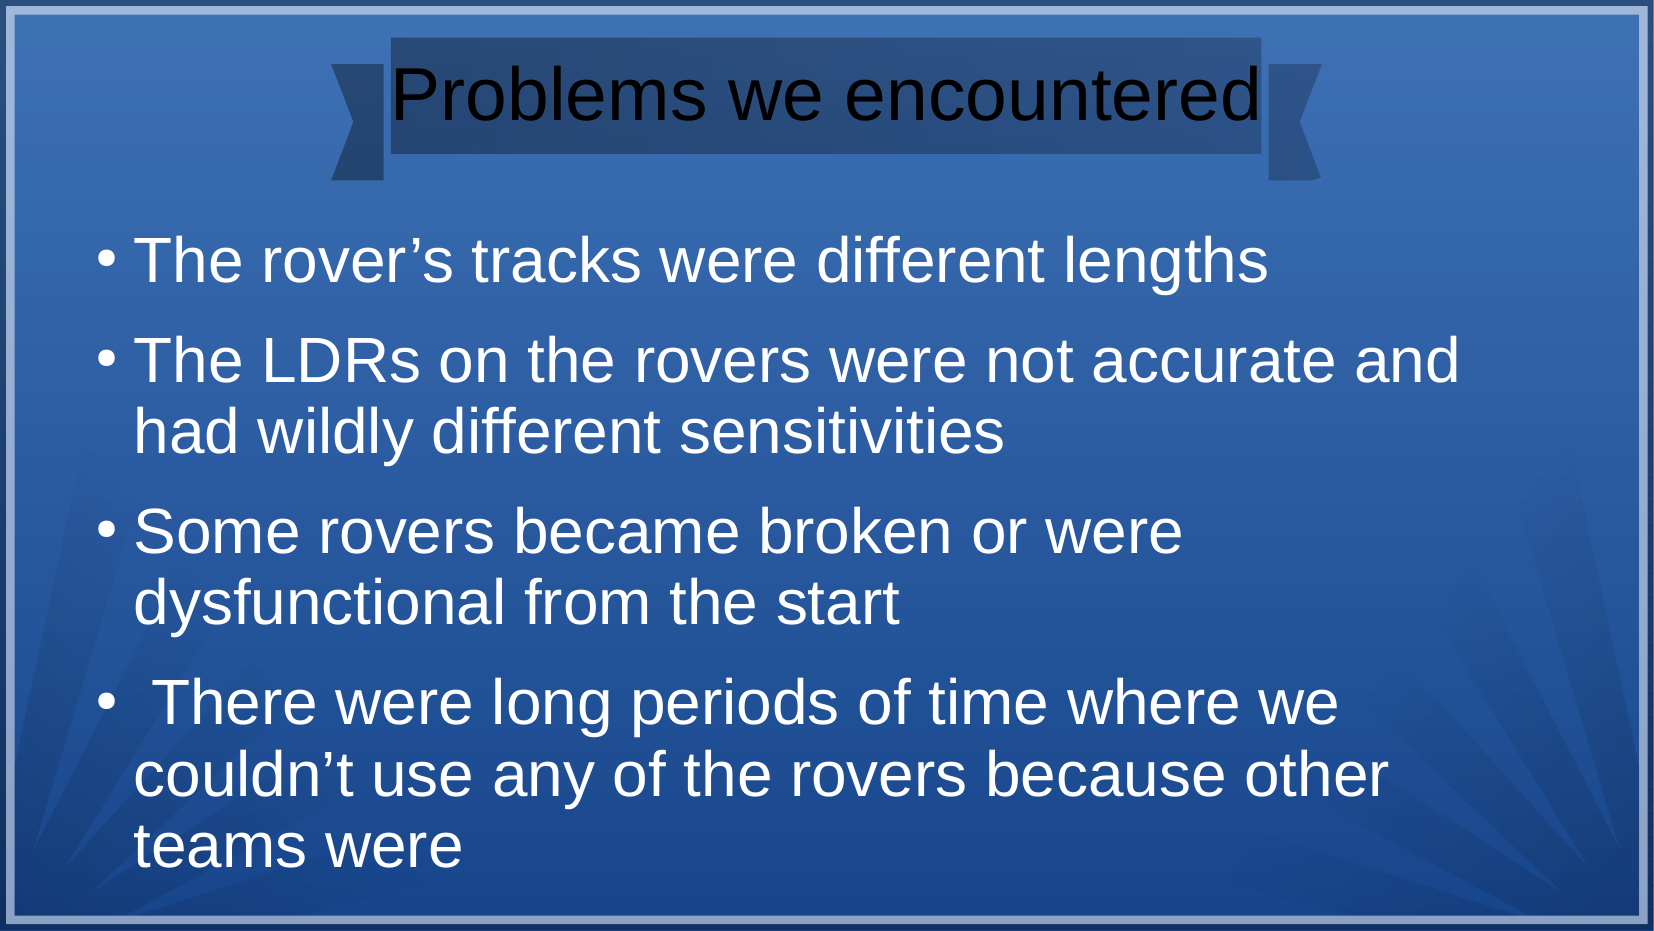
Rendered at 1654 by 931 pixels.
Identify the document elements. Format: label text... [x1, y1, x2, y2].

title Problems we encountered [389, 35, 1264, 154]
list The rover’s tracks were different lengths The LDRs on the rovers were not accurate and had wildly different sensitivities Some rovers became broken or were dysfunctional from the start There were long periods of time where we couldn’t use any of the rovers because other teams were [82, 224, 1571, 886]
